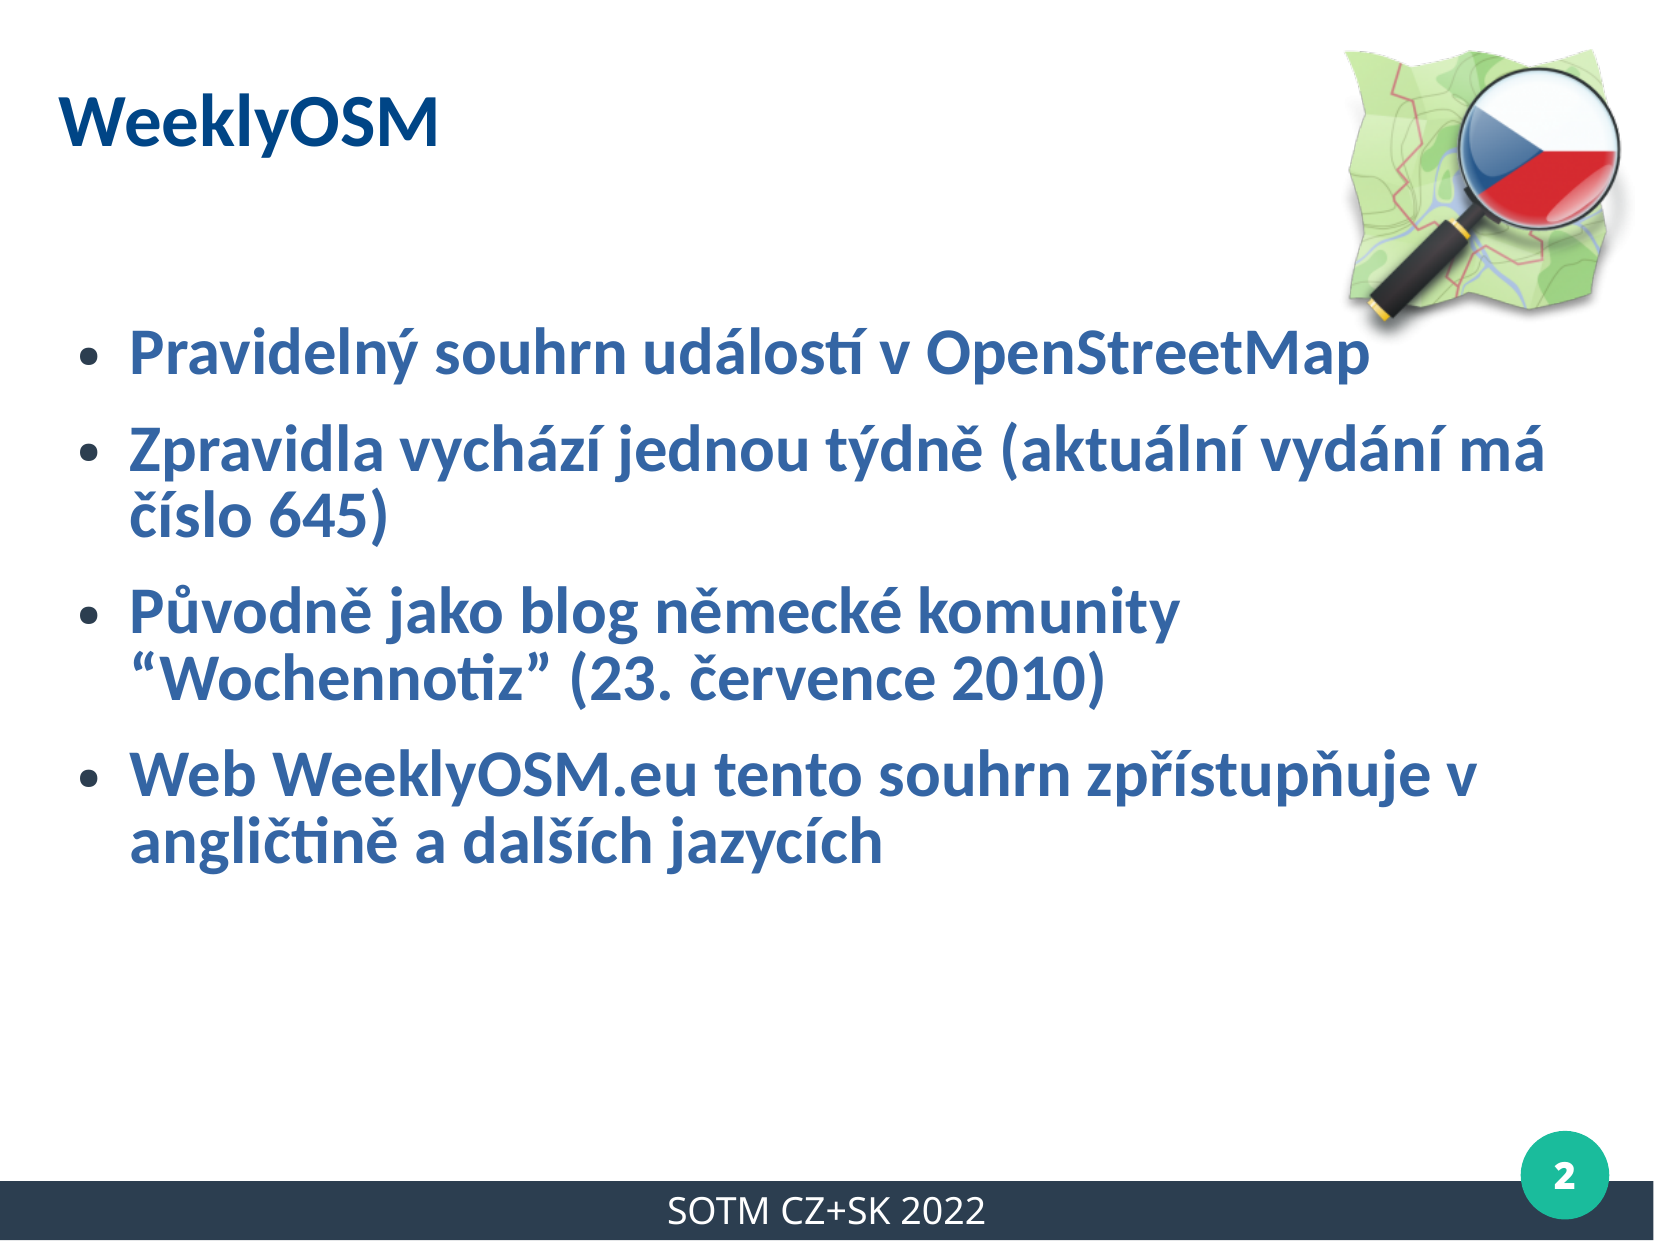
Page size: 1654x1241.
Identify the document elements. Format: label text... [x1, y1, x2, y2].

list Pravidelný souhrn událostí v OpenStreetMap Zpravidla vychází jednou týdně (aktuální vydání má číslo 645) Původně jako blog německé komunity “Wochennotiz” (23. července 2010) Web WeeklyOSM.eu tento souhrn zpřístupňuje v angličtině a dalších jazycích [59, 324, 1595, 1152]
title WeeklyOSM [59, 49, 1347, 207]
picture [1334, 49, 1635, 350]
